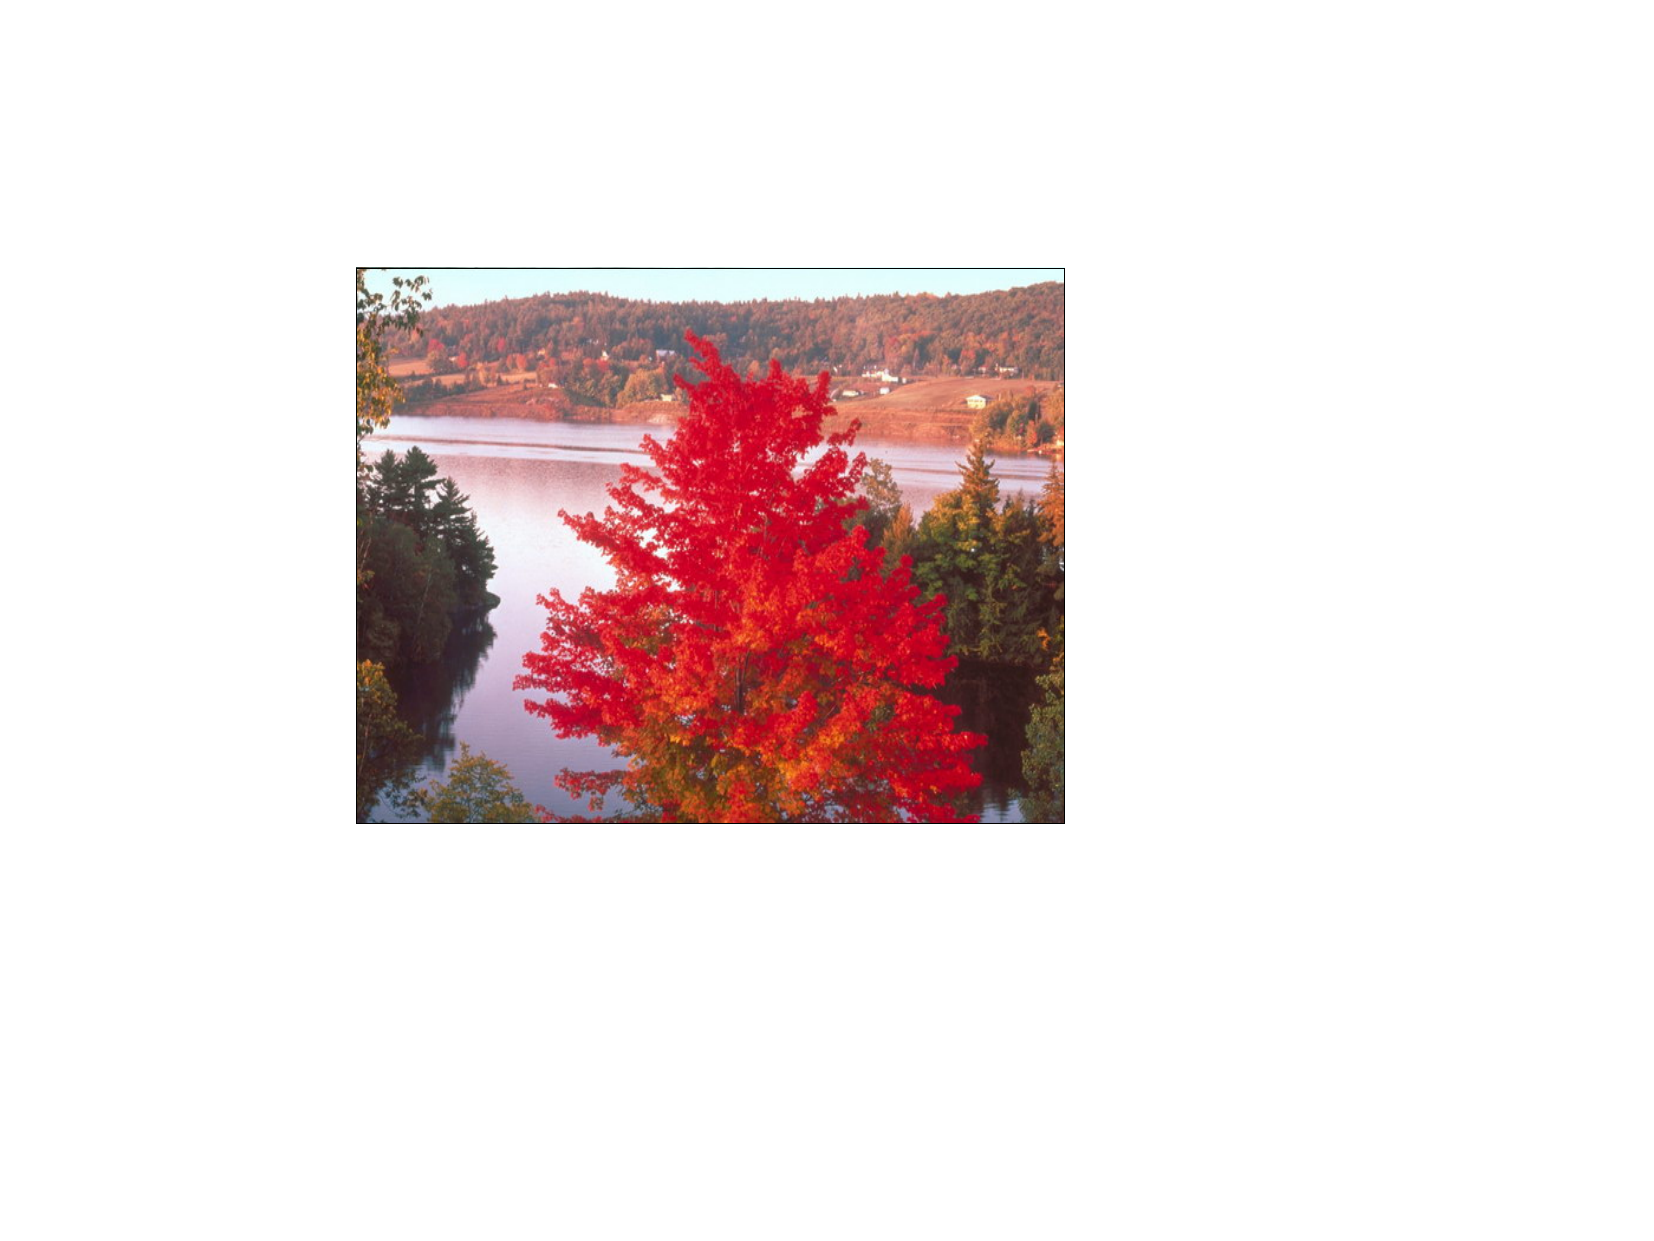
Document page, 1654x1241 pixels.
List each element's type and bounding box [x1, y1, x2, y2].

picture [356, 267, 1065, 824]
